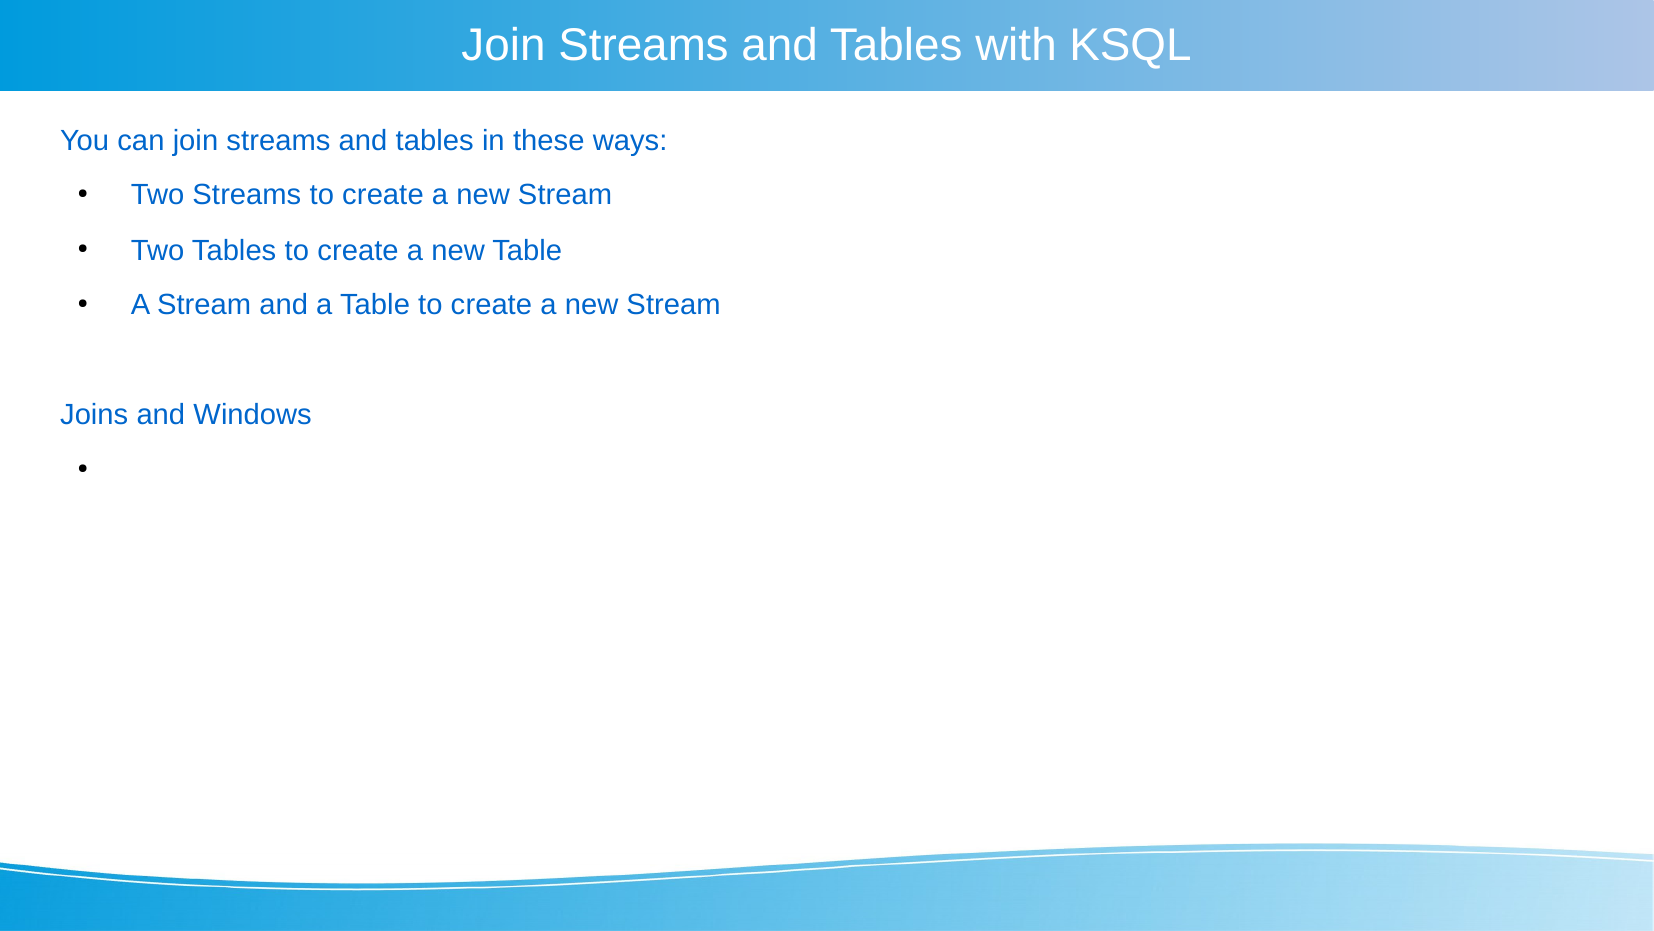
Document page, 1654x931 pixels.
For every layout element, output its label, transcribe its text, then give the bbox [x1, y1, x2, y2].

title Join Streams and Tables with KSQL [82, 5, 1571, 85]
picture [0, 843, 1654, 931]
list You can join streams and tables in these ways: Two Streams to create a new Stream Two Tables to create a new Table A Stream and a Table to create a new Stream Joins and Windows [60, 123, 1591, 833]
